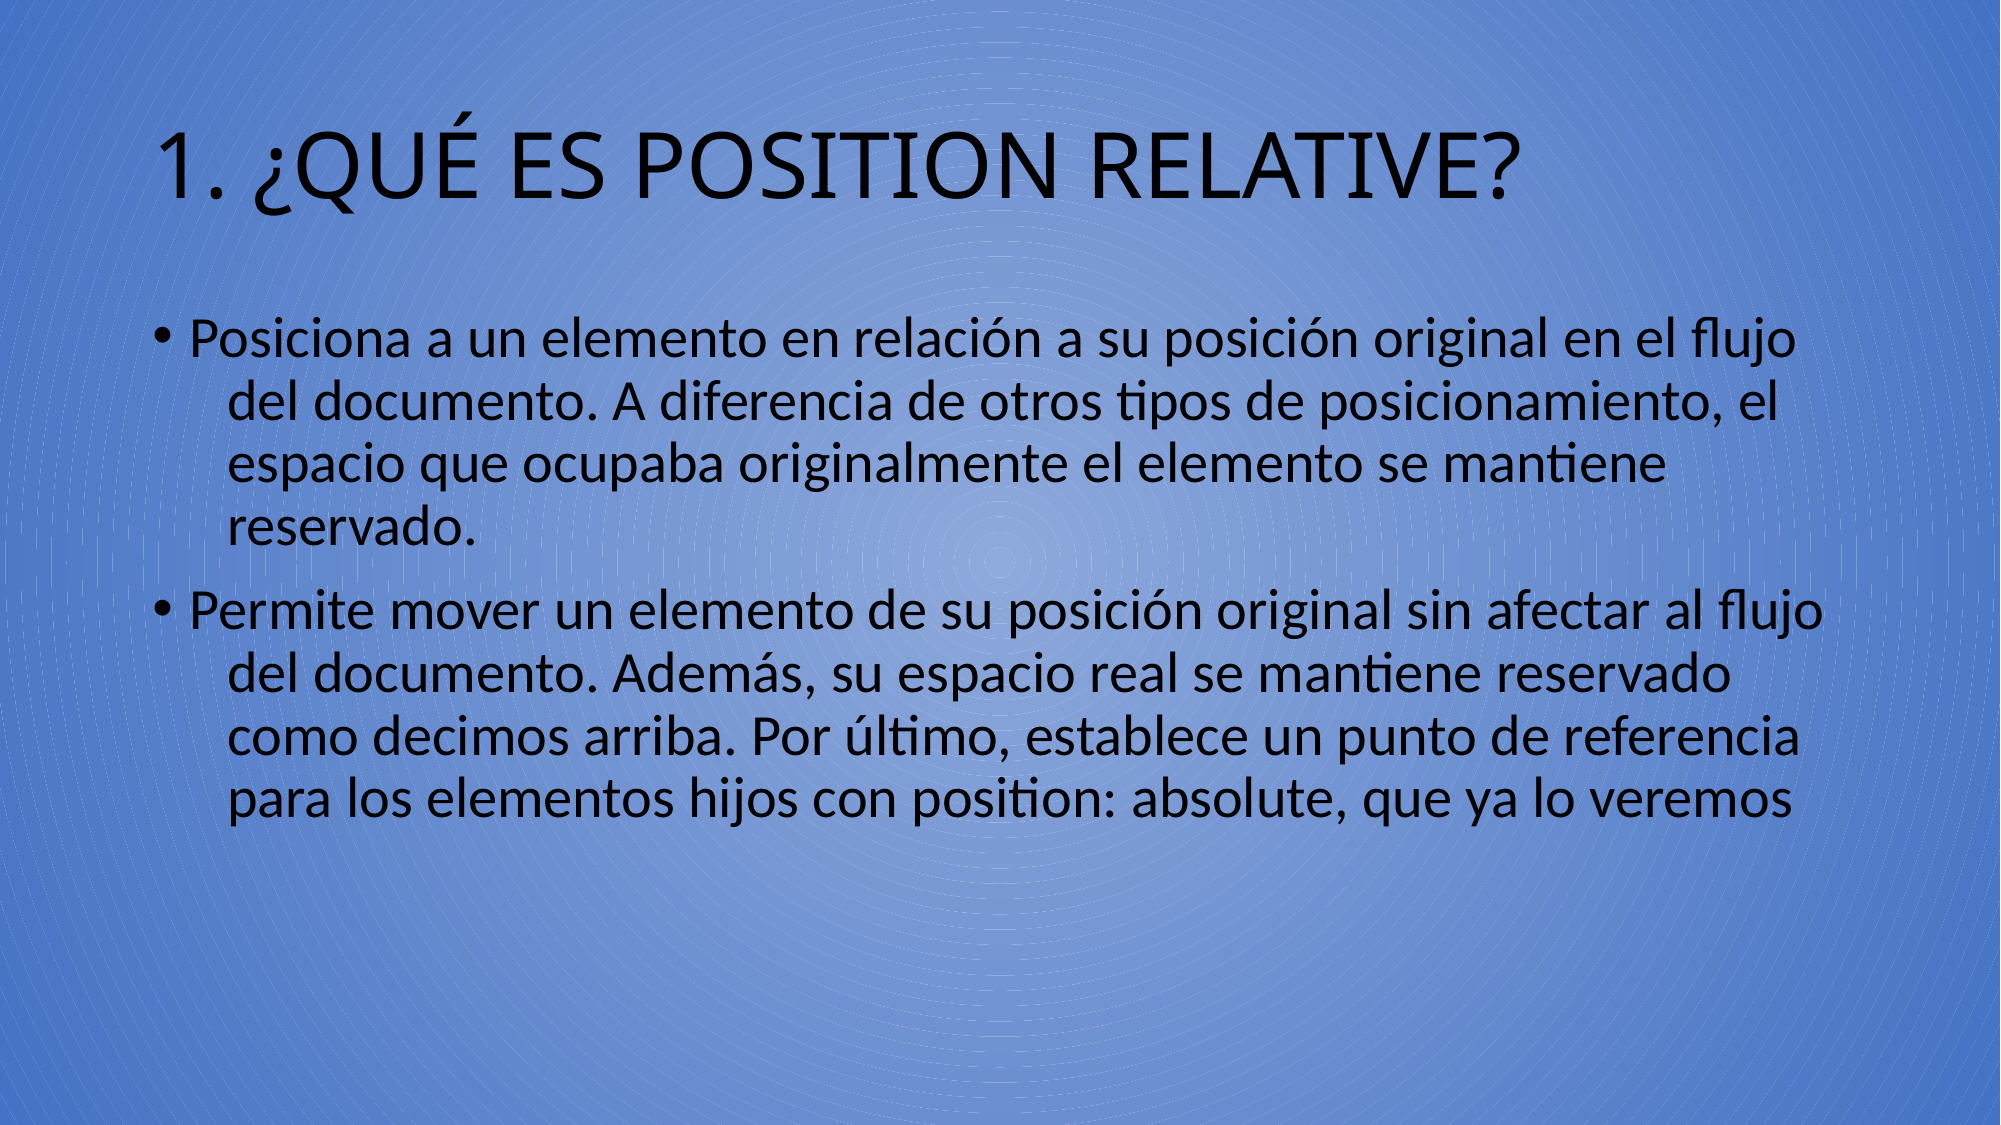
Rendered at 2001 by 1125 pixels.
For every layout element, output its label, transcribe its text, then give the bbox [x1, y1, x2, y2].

title 1. ¿QUÉ ES POSITION RELATIVE? [137, 59, 1863, 278]
list Posiciona a un elemento en relación a su posición original en el flujo del documento. A diferencia de otros tipos de posicionamiento, el espacio que ocupaba originalmente el elemento se mantiene reservado. Permite mover un elemento de su posición original sin afectar al flujo del documento. Además, su espacio real se mantiene reservado como decimos arriba. Por último, establece un punto de referencia para los elementos hijos con position: absolute, que ya lo veremos [137, 299, 1863, 1014]
